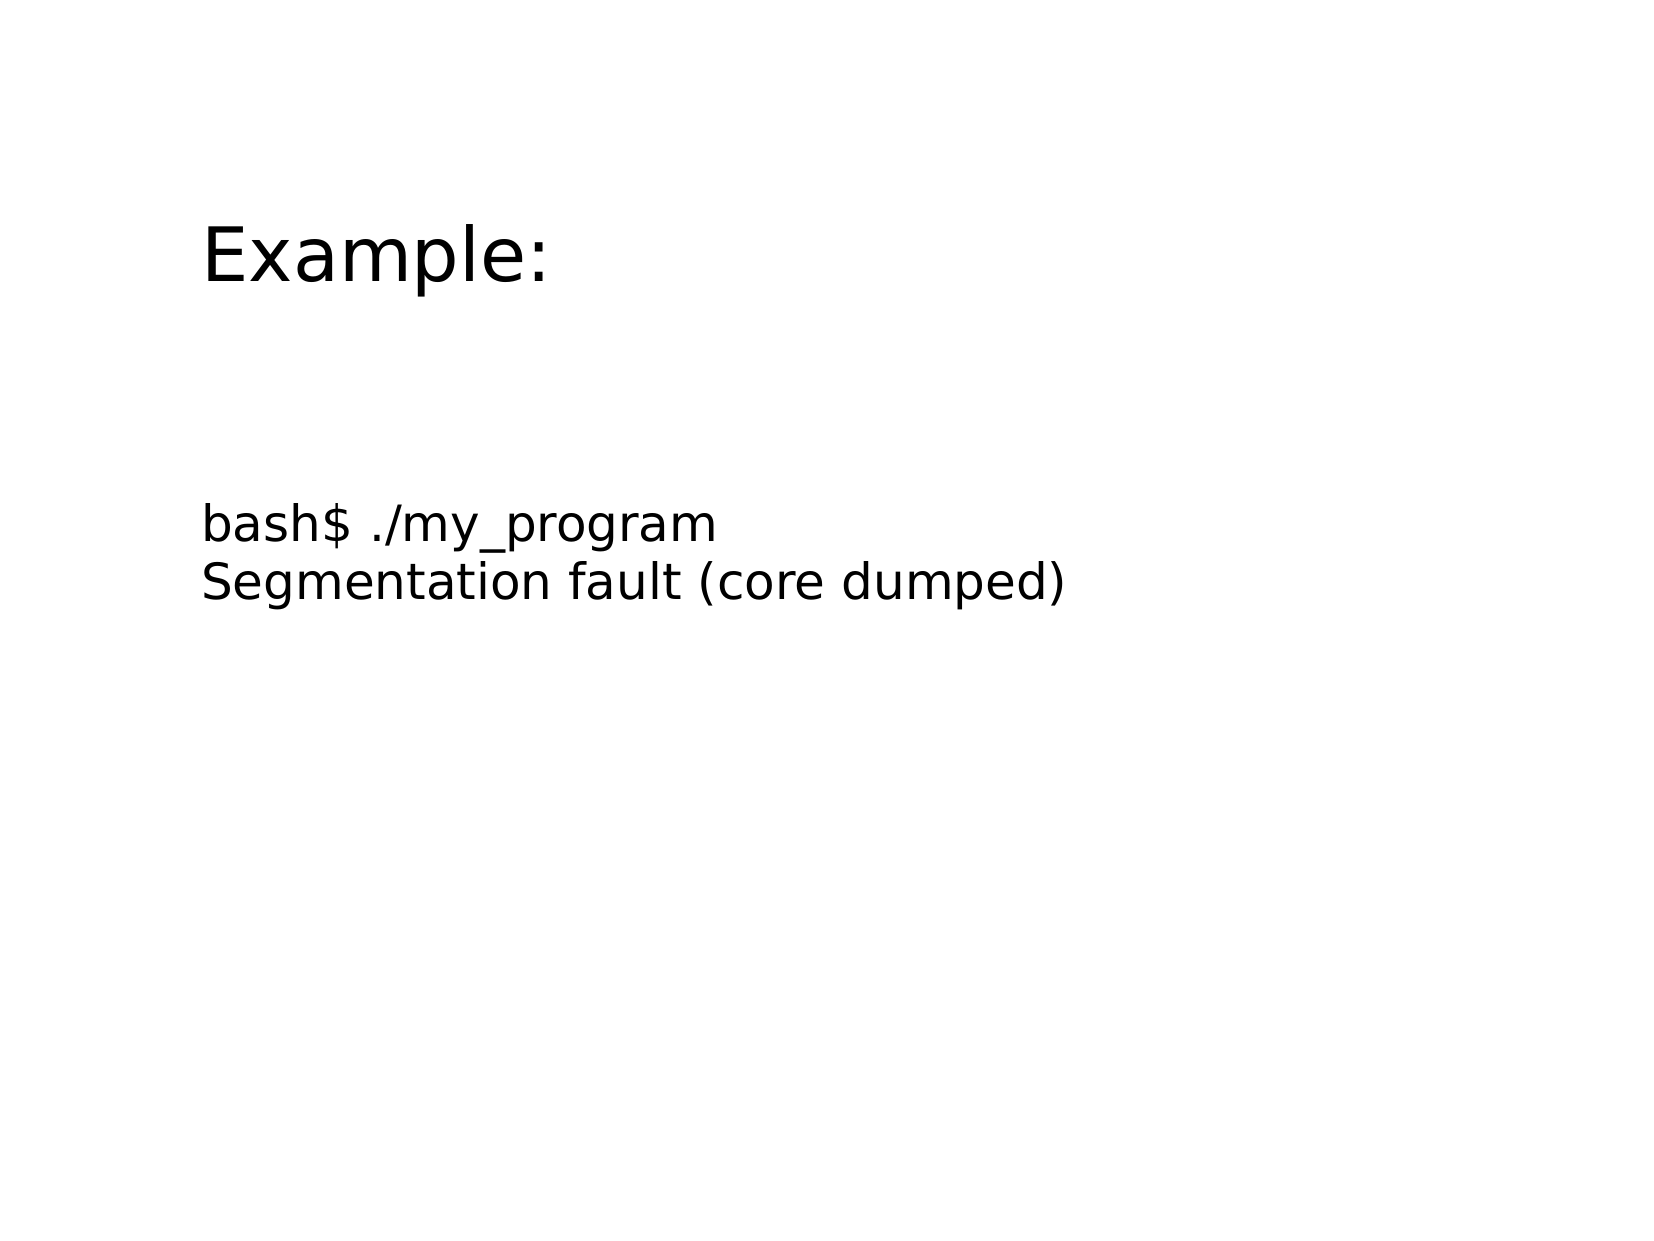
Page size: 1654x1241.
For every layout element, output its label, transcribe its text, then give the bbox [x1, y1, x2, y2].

text_box bash$ ./my_program Segmentation fault (core dumped) [186, 487, 1083, 619]
text_box Example: [186, 205, 567, 308]
